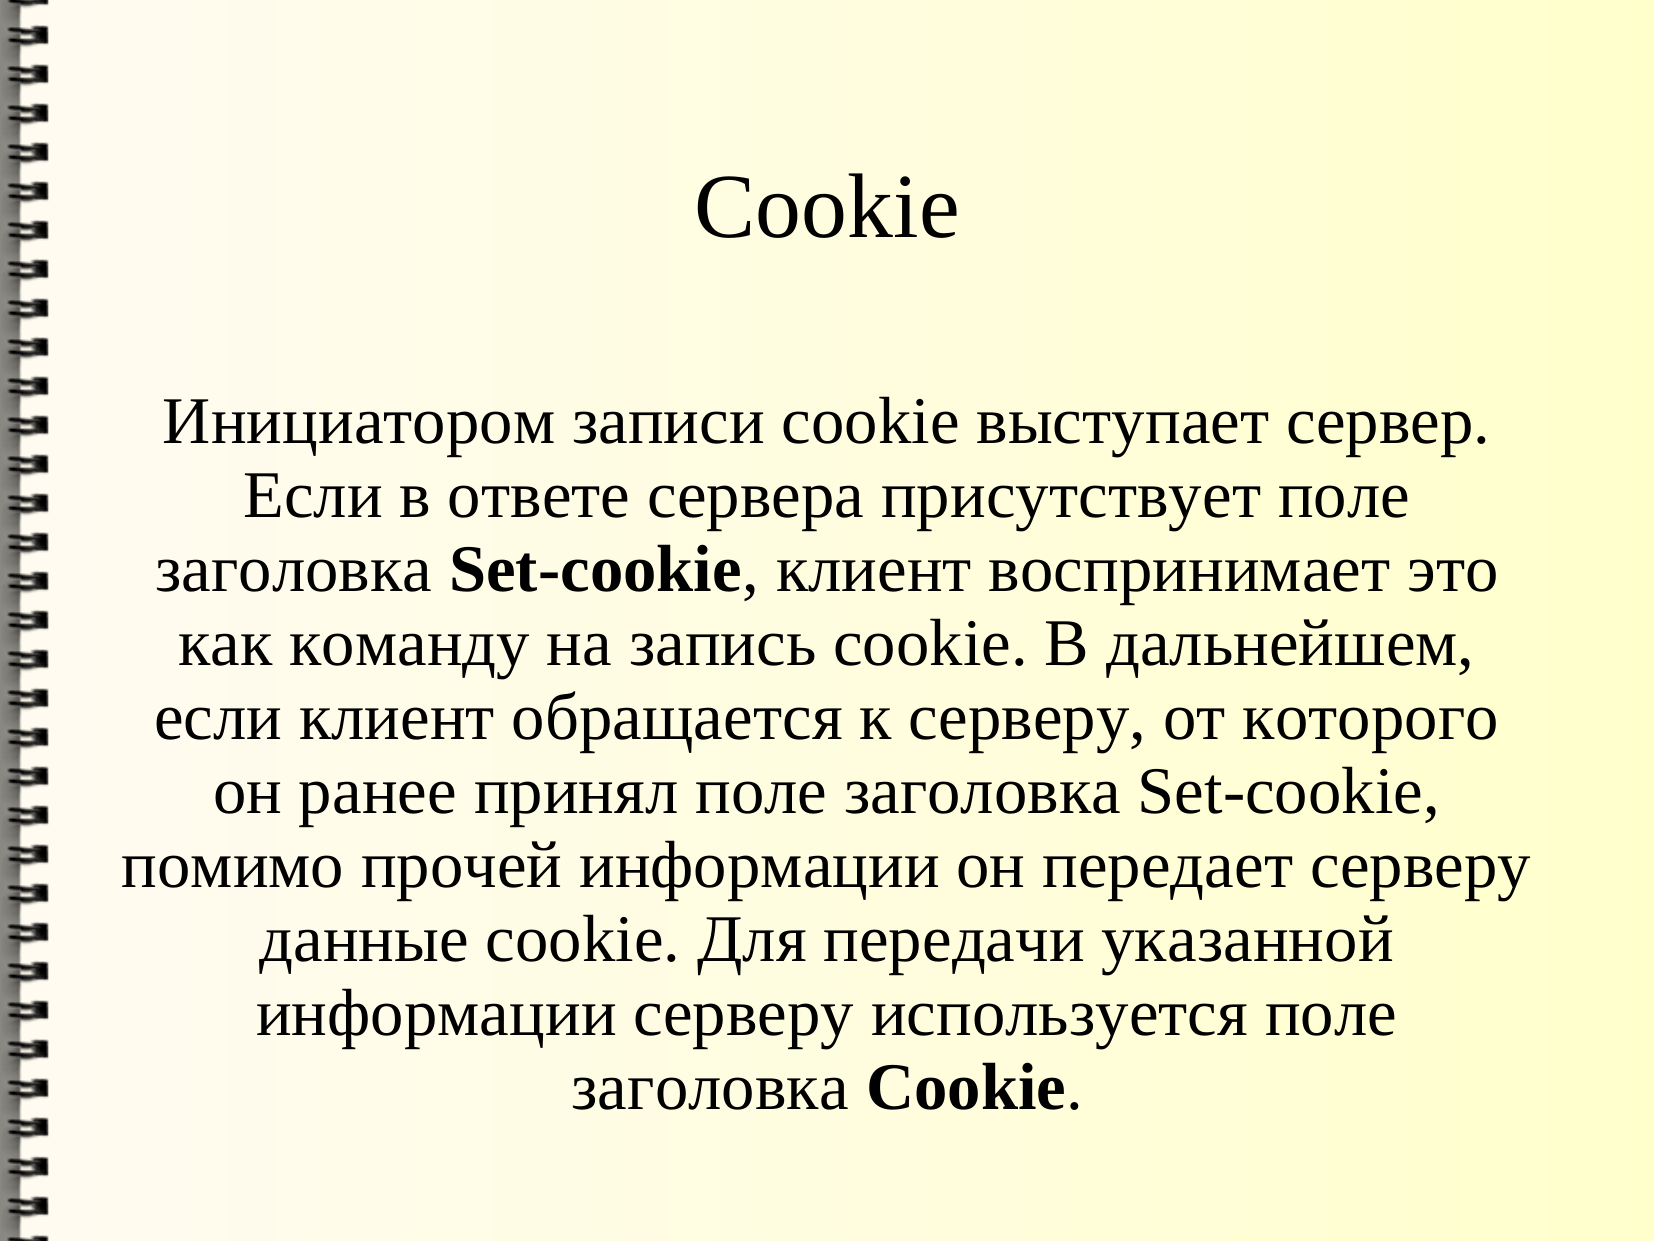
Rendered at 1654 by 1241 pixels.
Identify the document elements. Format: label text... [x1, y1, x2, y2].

picture [0, 0, 1654, 1241]
subtitle Инициатором записи cookie выступает сервер. Если в ответе сервера присутствует поле заголовка Set-cookie, клиент воспринимает это как команду на запись cookie. В дальнейшем, если клиент обращается к серверу, от которого он ранее принял поле заголовка Set-cookie, помимо прочей информации он передает серверу данные cookie. Для передачи указанной информации серверу используется поле заголовка Cookie. [121, 344, 1534, 1164]
title Cookie [121, 102, 1534, 311]
